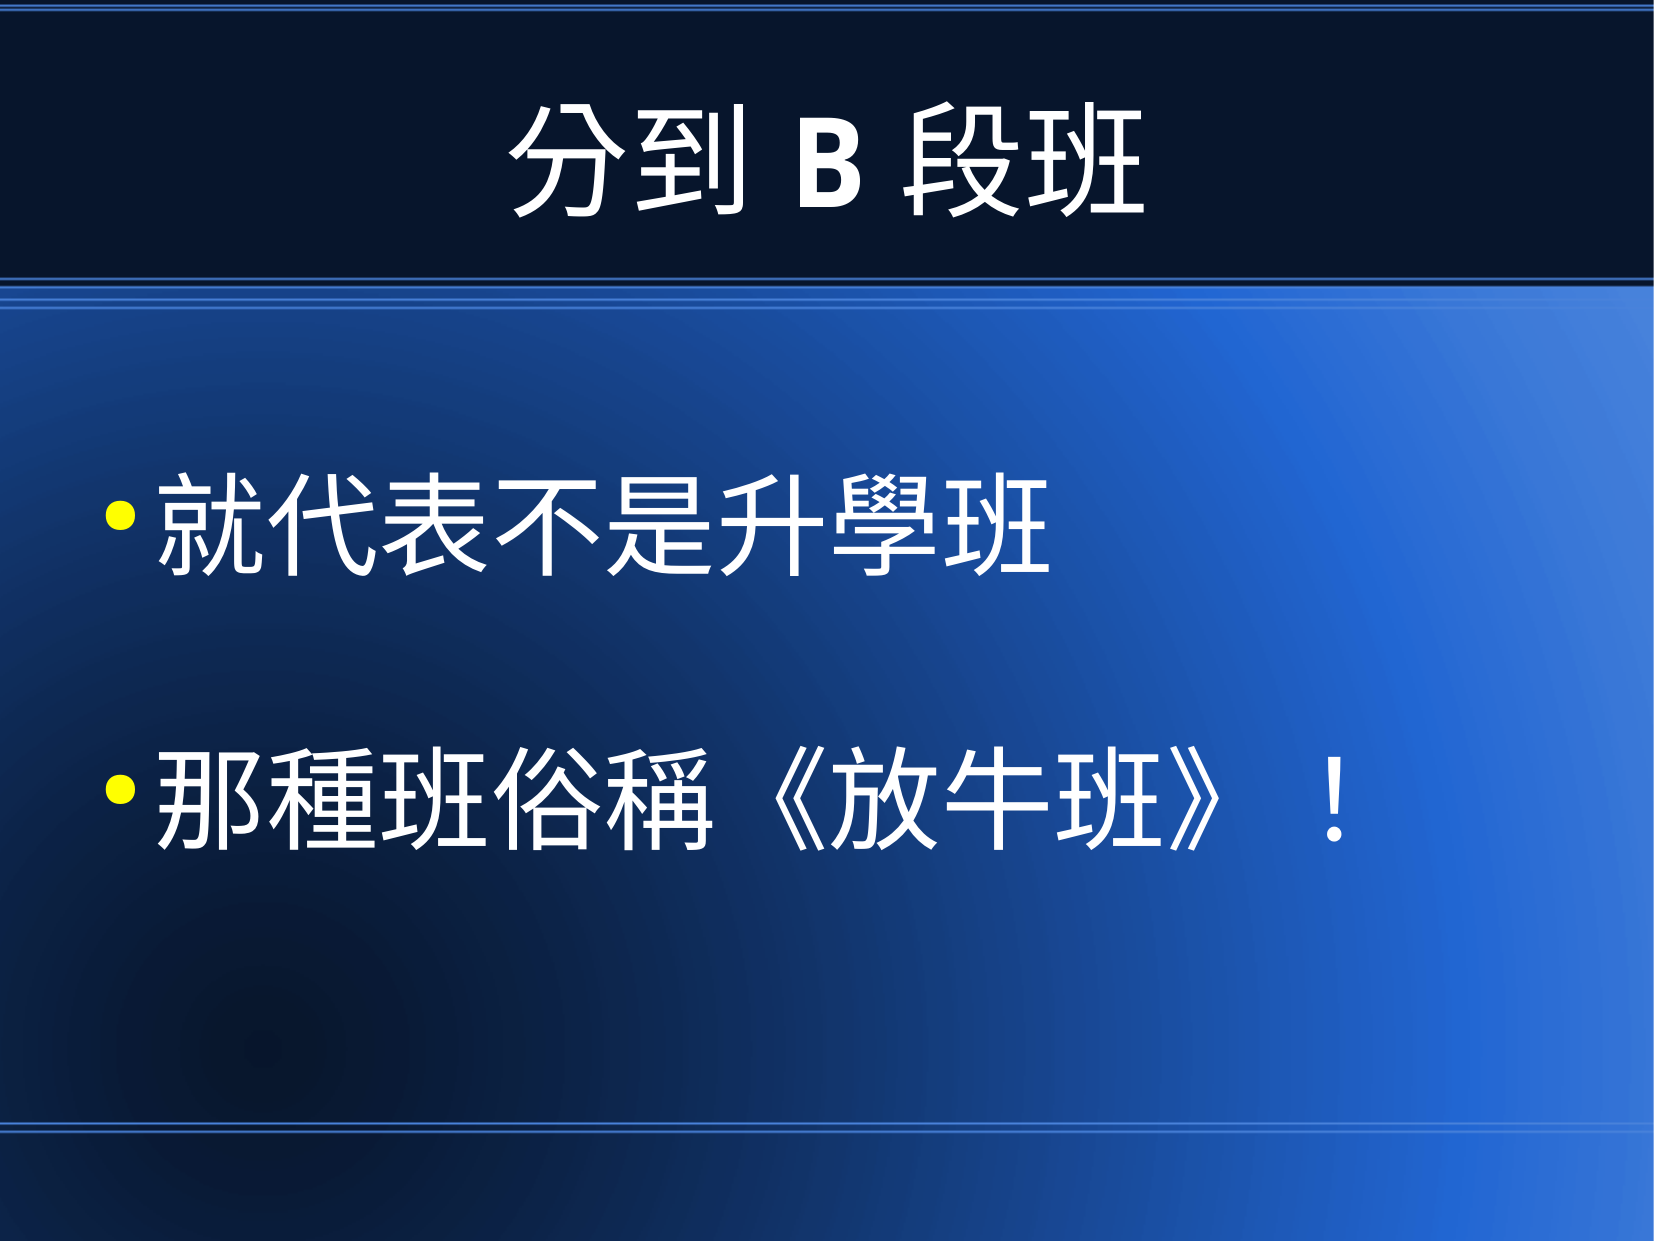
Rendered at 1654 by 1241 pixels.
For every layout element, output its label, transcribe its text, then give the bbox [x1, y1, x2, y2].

list 就代表不是升學班 那種班俗稱《放牛班》！ [82, 355, 1571, 1241]
picture [0, 0, 1654, 1241]
title 分到B段班 [82, 49, 1571, 257]
